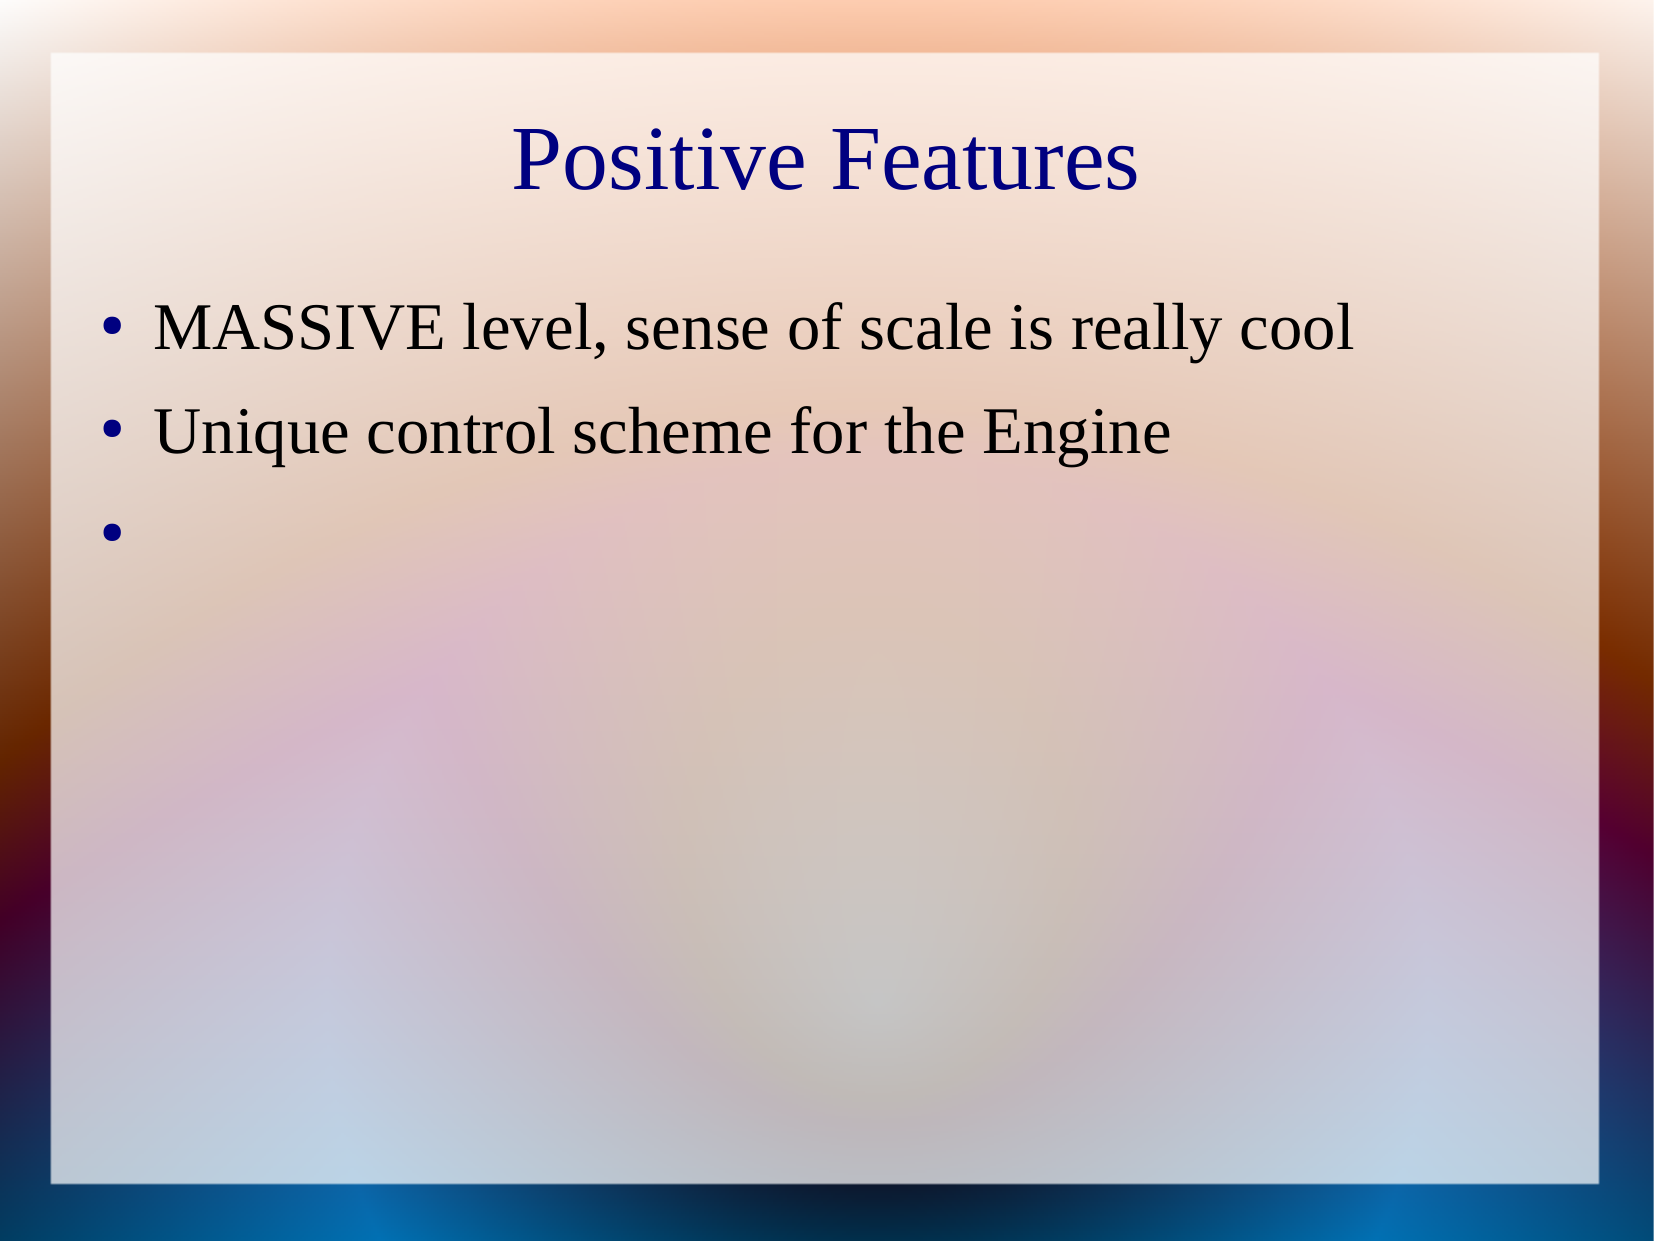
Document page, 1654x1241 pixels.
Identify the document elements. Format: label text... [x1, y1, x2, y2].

picture [0, 0, 1654, 1241]
list MASSIVE level, sense of scale is really cool Unique control scheme for the Engine [82, 290, 1571, 1034]
title Positive Features [82, 55, 1571, 263]
